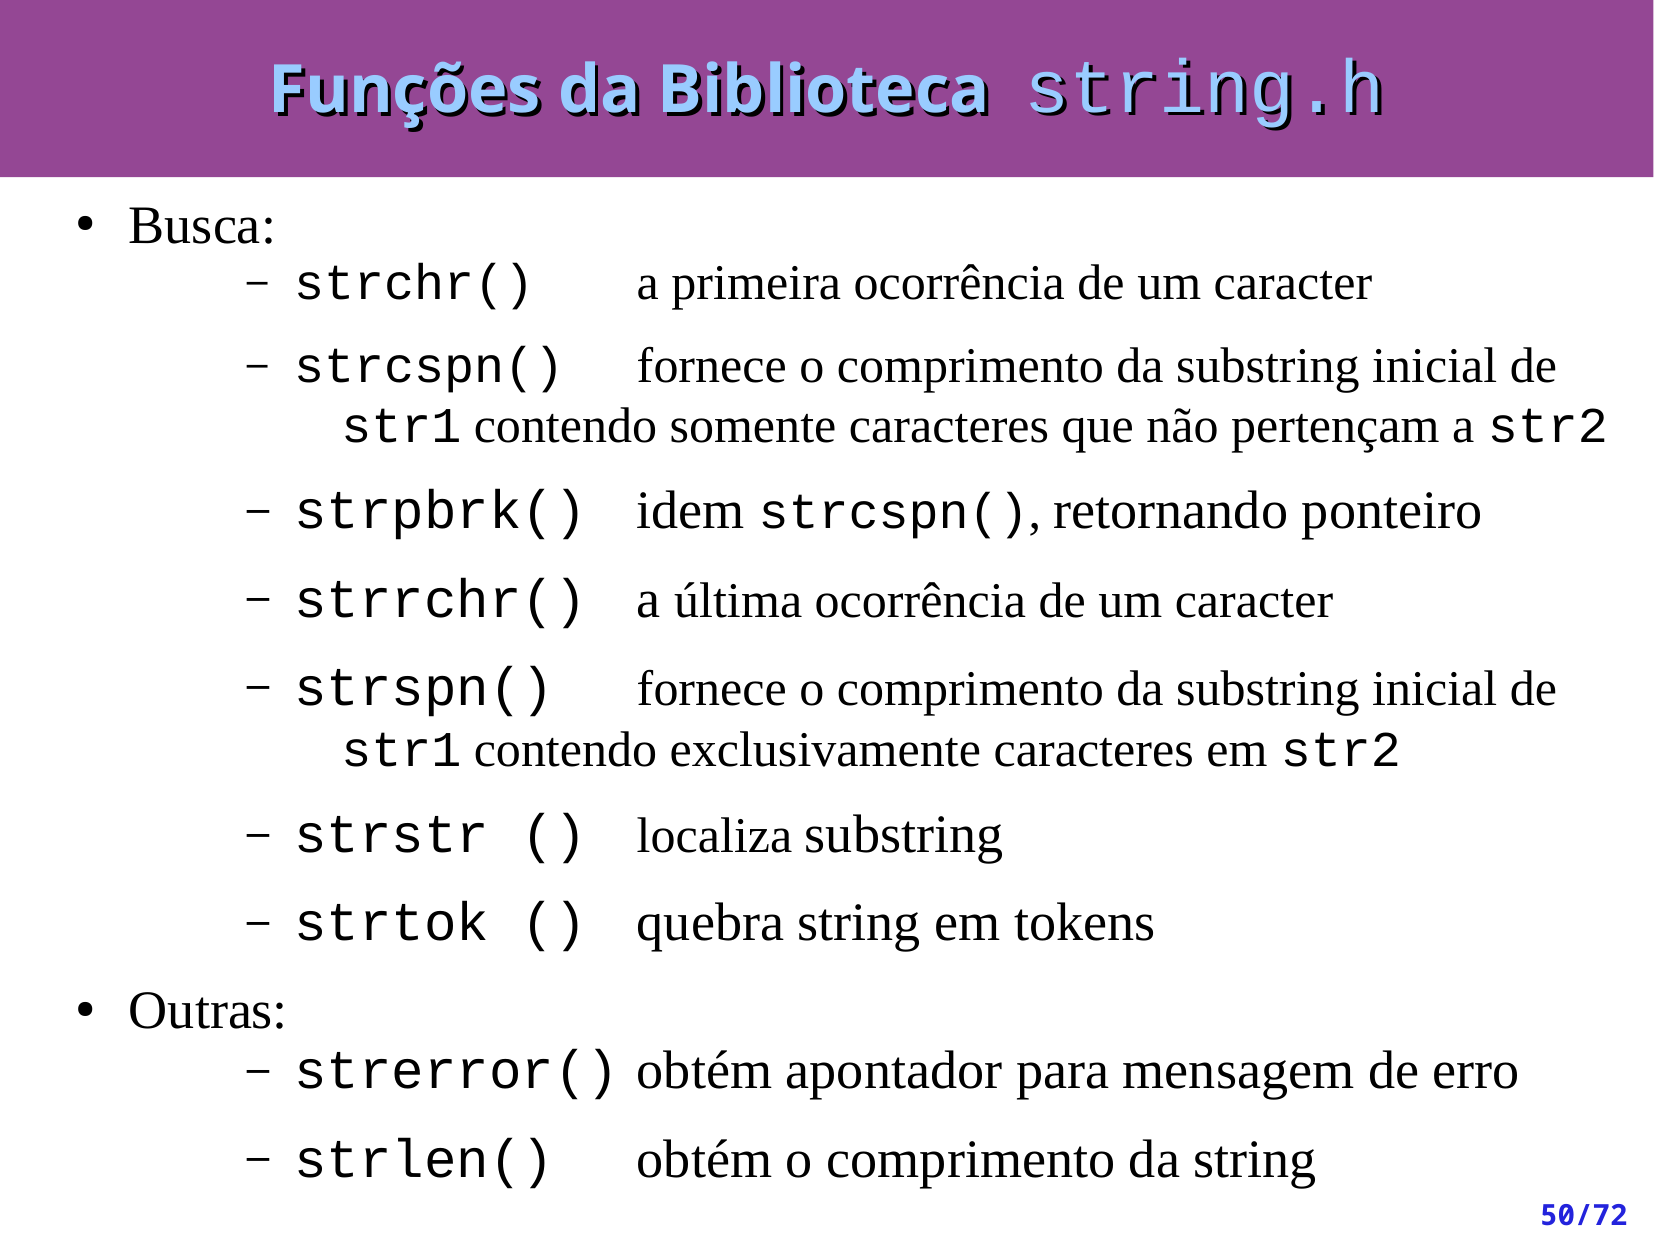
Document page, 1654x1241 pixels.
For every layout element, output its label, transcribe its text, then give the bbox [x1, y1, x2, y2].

title Funções da Biblioteca string.h [82, 0, 1571, 192]
list Busca: strchr() a primeira ocorrência de um caracter strcspn() fornece o comprimento da substring inicial de str1 contendo somente caracteres que não pertençam a str2 strpbrk() idem strcspn(), retornando ponteiro strrchr() a última ocorrência de um caracter strspn() fornece o comprimento da substring inicial de str1 contendo exclusivamente caracteres em str2 strstr () localiza substring strtok () quebra string em tokens Outras: strerror() obtém apontador para mensagem de erro strlen() obtém o comprimento da string [57, 194, 1625, 1200]
